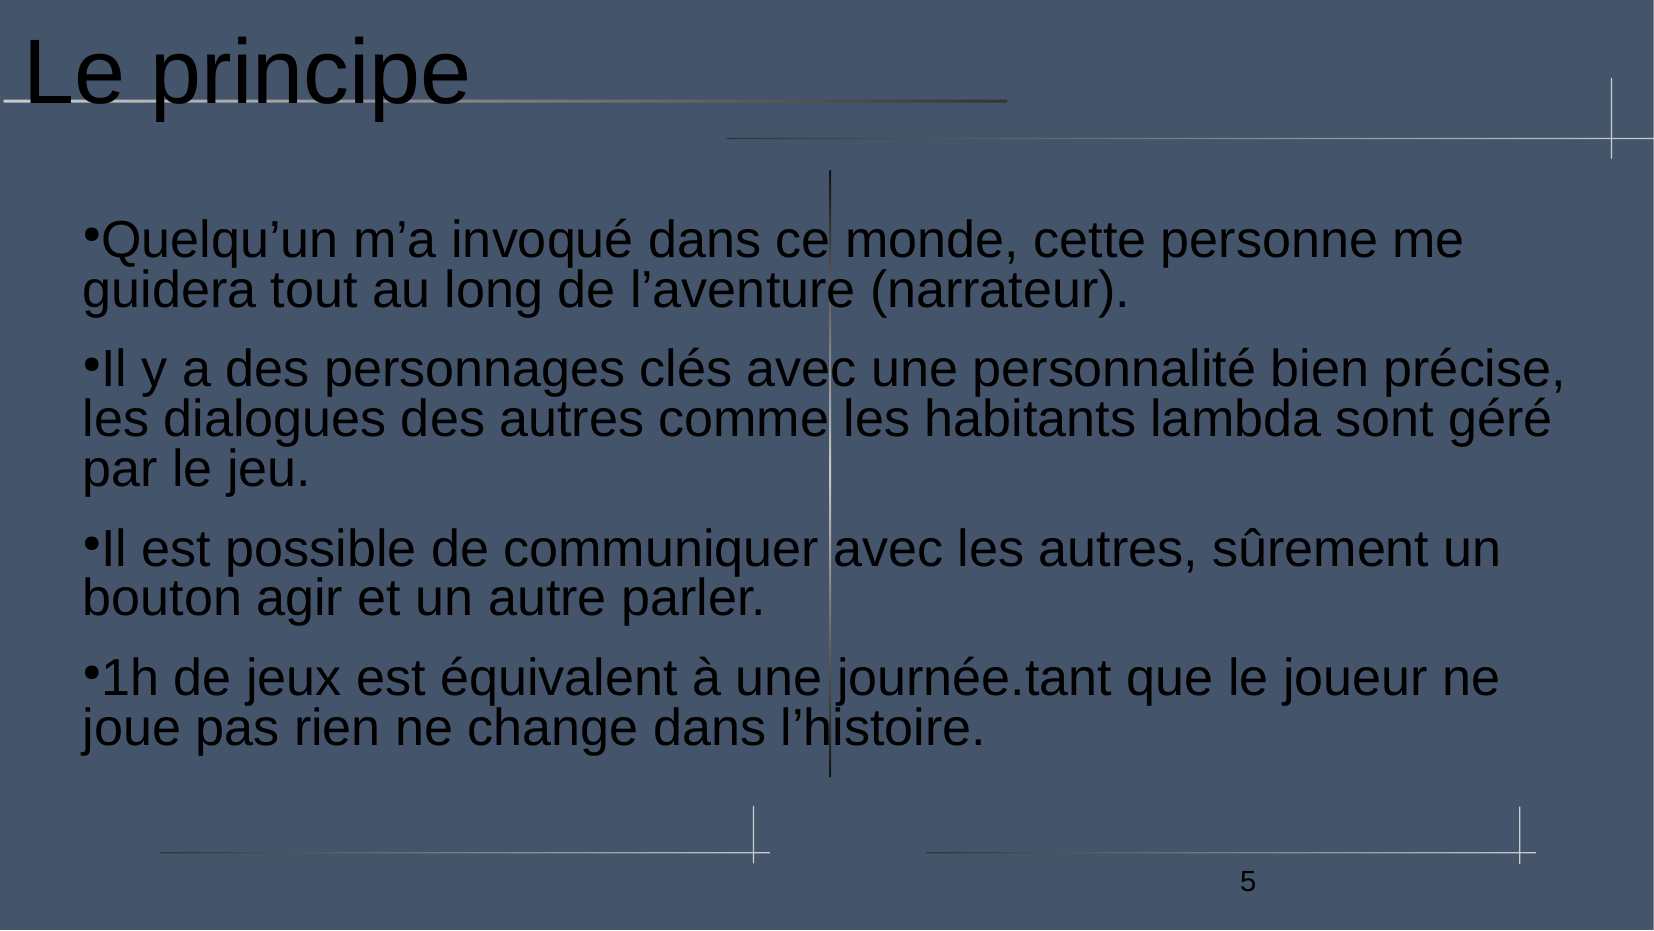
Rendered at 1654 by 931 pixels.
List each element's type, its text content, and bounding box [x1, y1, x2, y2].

list Quelqu’un m’a invoqué dans ce monde, cette personne me guidera tout au long de l’aventure (narrateur). Il y a des personnages clés avec une personnalité bien précise, les dialogues des autres comme les habitants lambda sont géré par le jeu. Il est possible de communiquer avec les autres, sûrement un bouton agir et un autre parler. 1h de jeux est équivalent à une journée.tant que le joueur ne joue pas rien ne change dans l’histoire. [82, 217, 1571, 758]
text_box [1240, 862, 1506, 930]
title Le principe [23, 11, 1589, 119]
